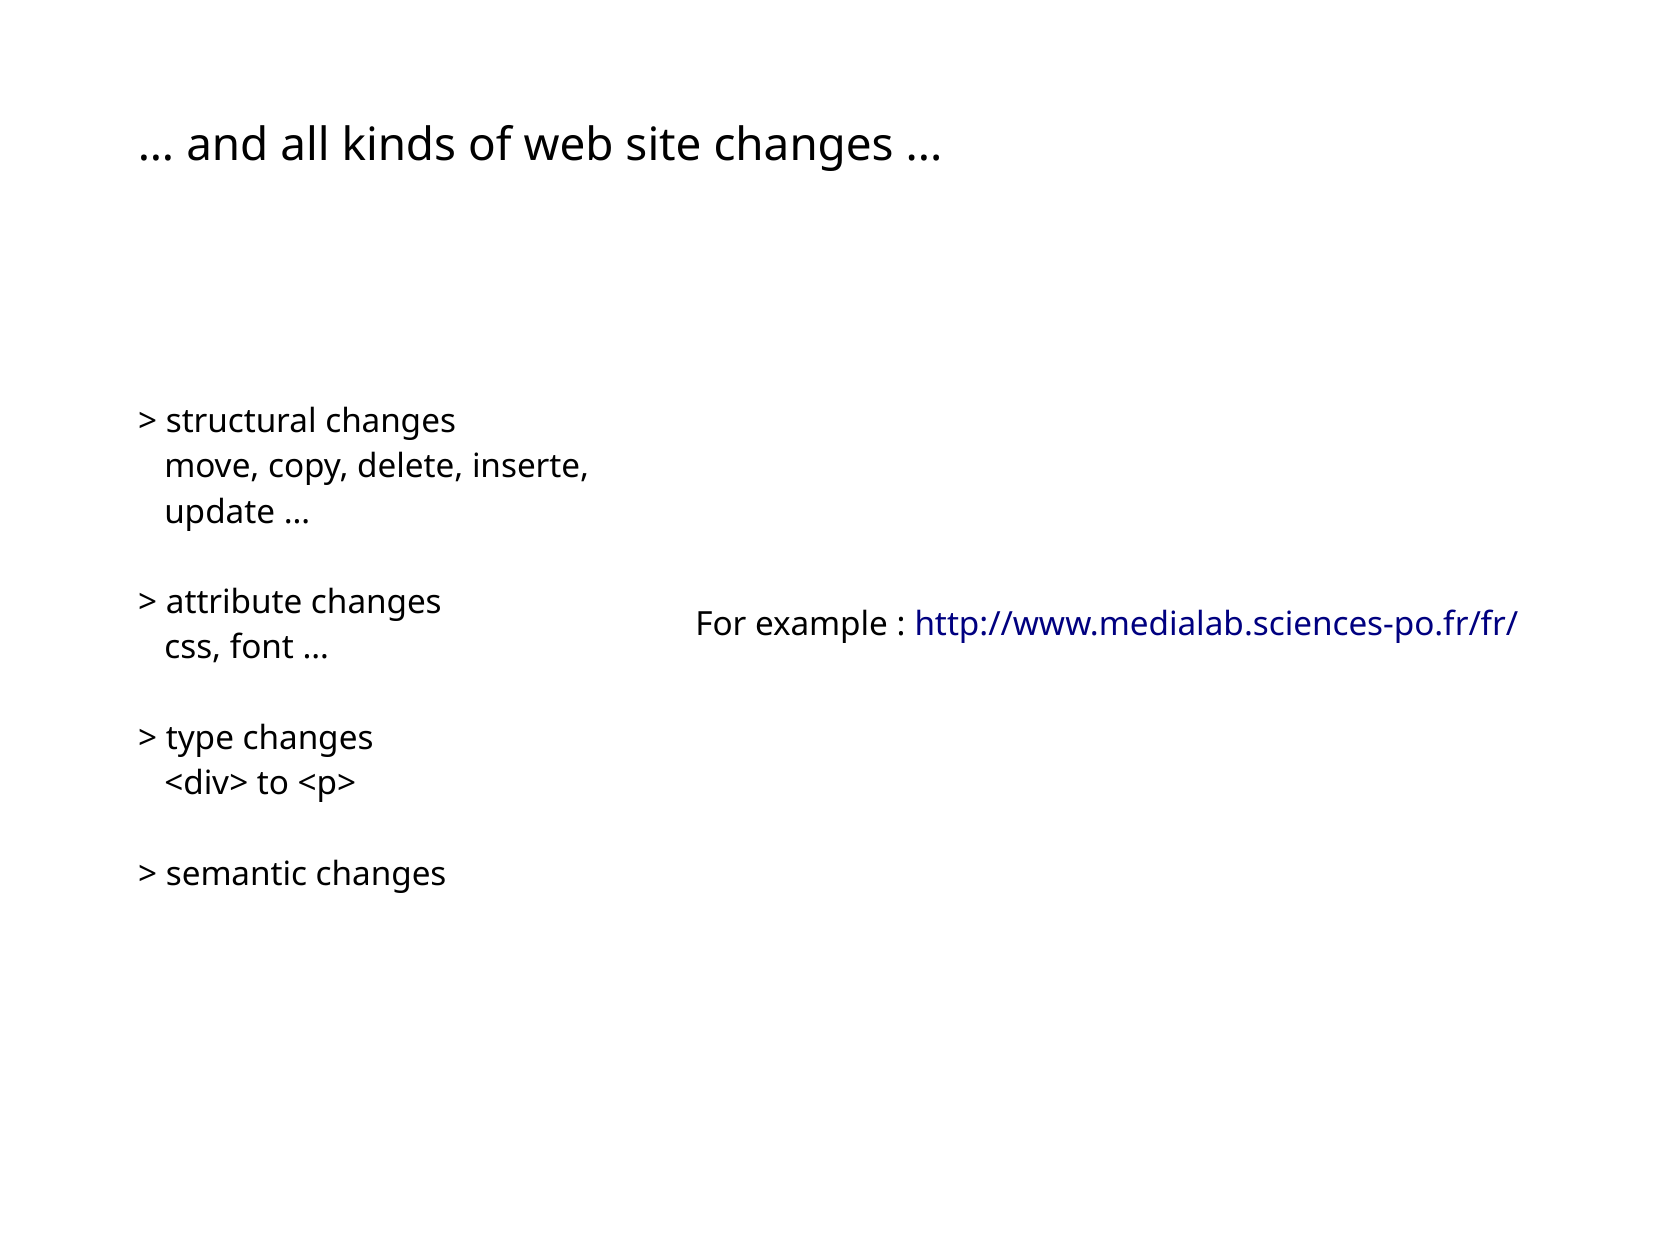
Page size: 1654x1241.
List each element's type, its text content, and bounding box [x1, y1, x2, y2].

text_box > structural changes move, copy, delete, inserte, update … > attribute changes css, font … > type changes <div> to <p> > semantic changes [123, 389, 598, 840]
text_box … and all kinds of web site changes ... [123, 118, 984, 233]
text_box For example : http://www.medialab.sciences-po.fr/fr/ [680, 592, 1536, 648]
